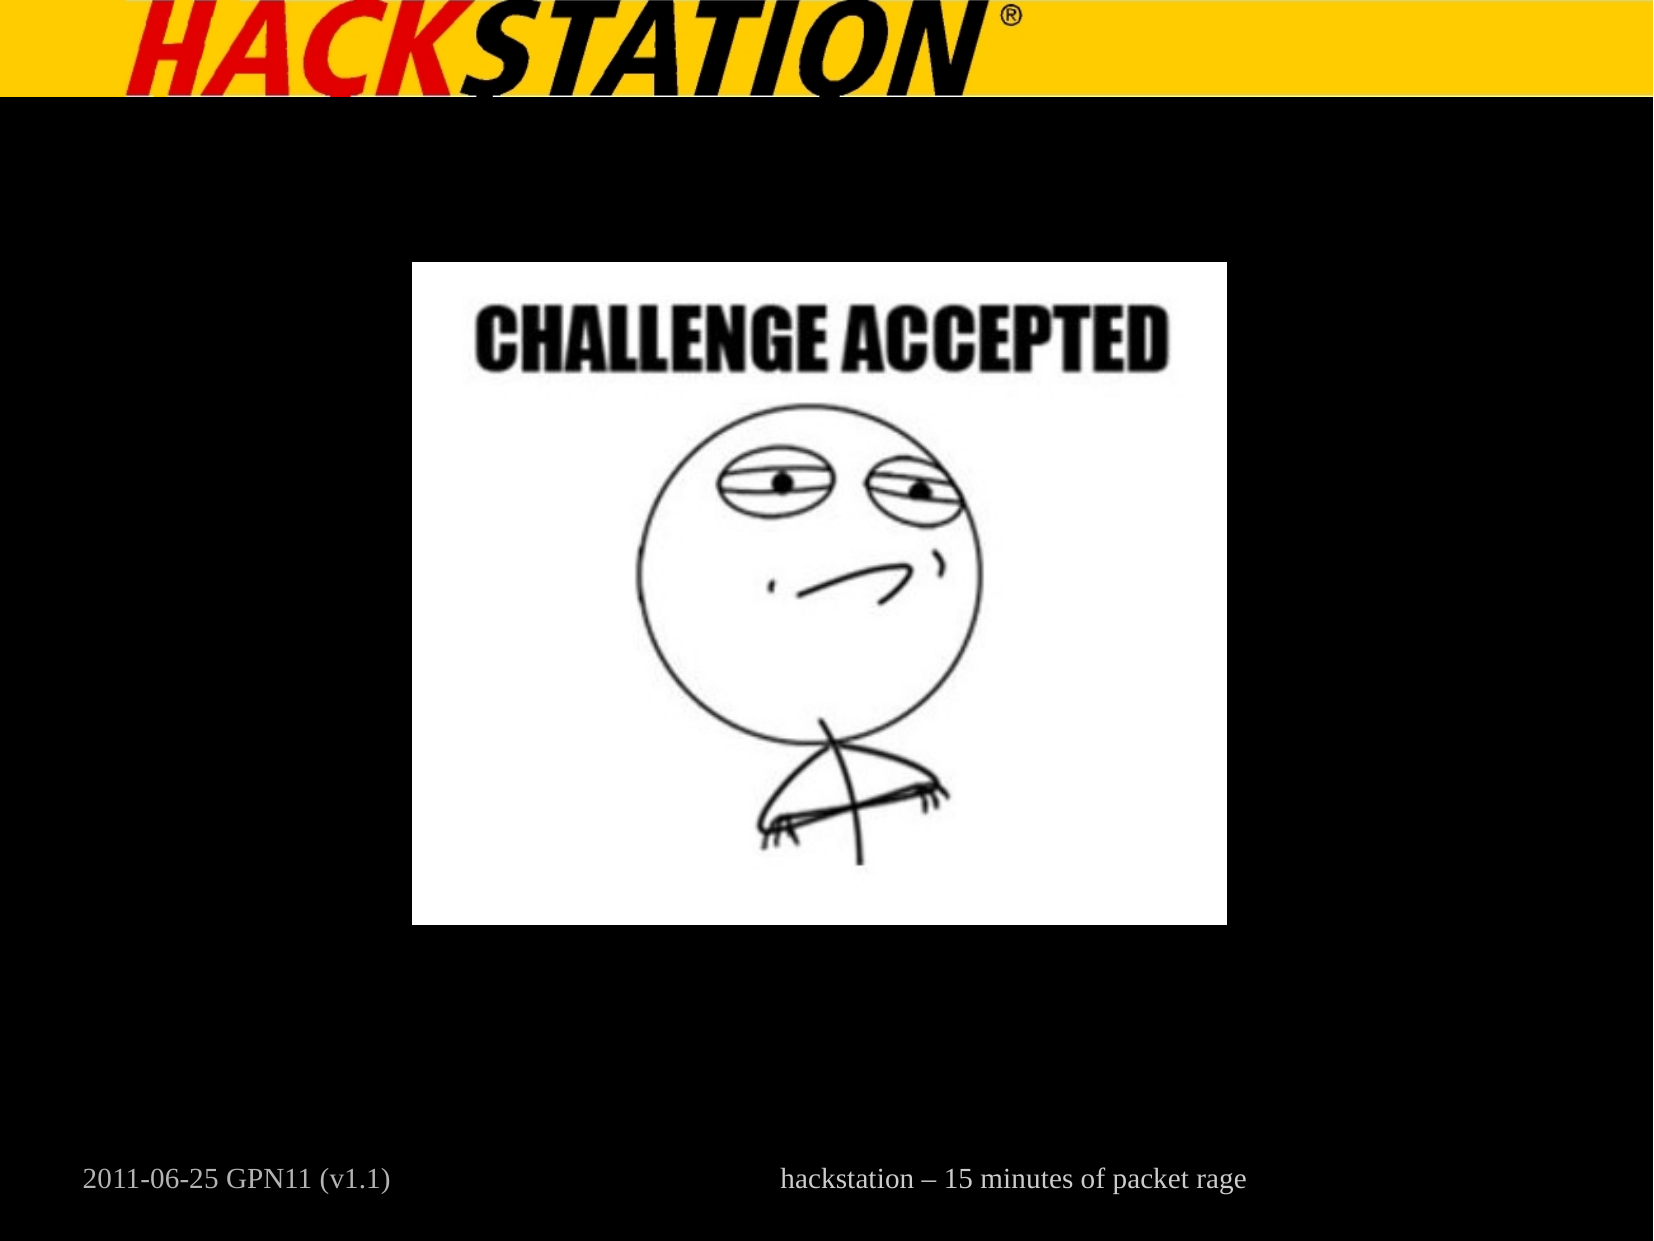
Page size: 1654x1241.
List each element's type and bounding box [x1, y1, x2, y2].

picture [0, 0, 1653, 97]
picture [412, 262, 1227, 925]
